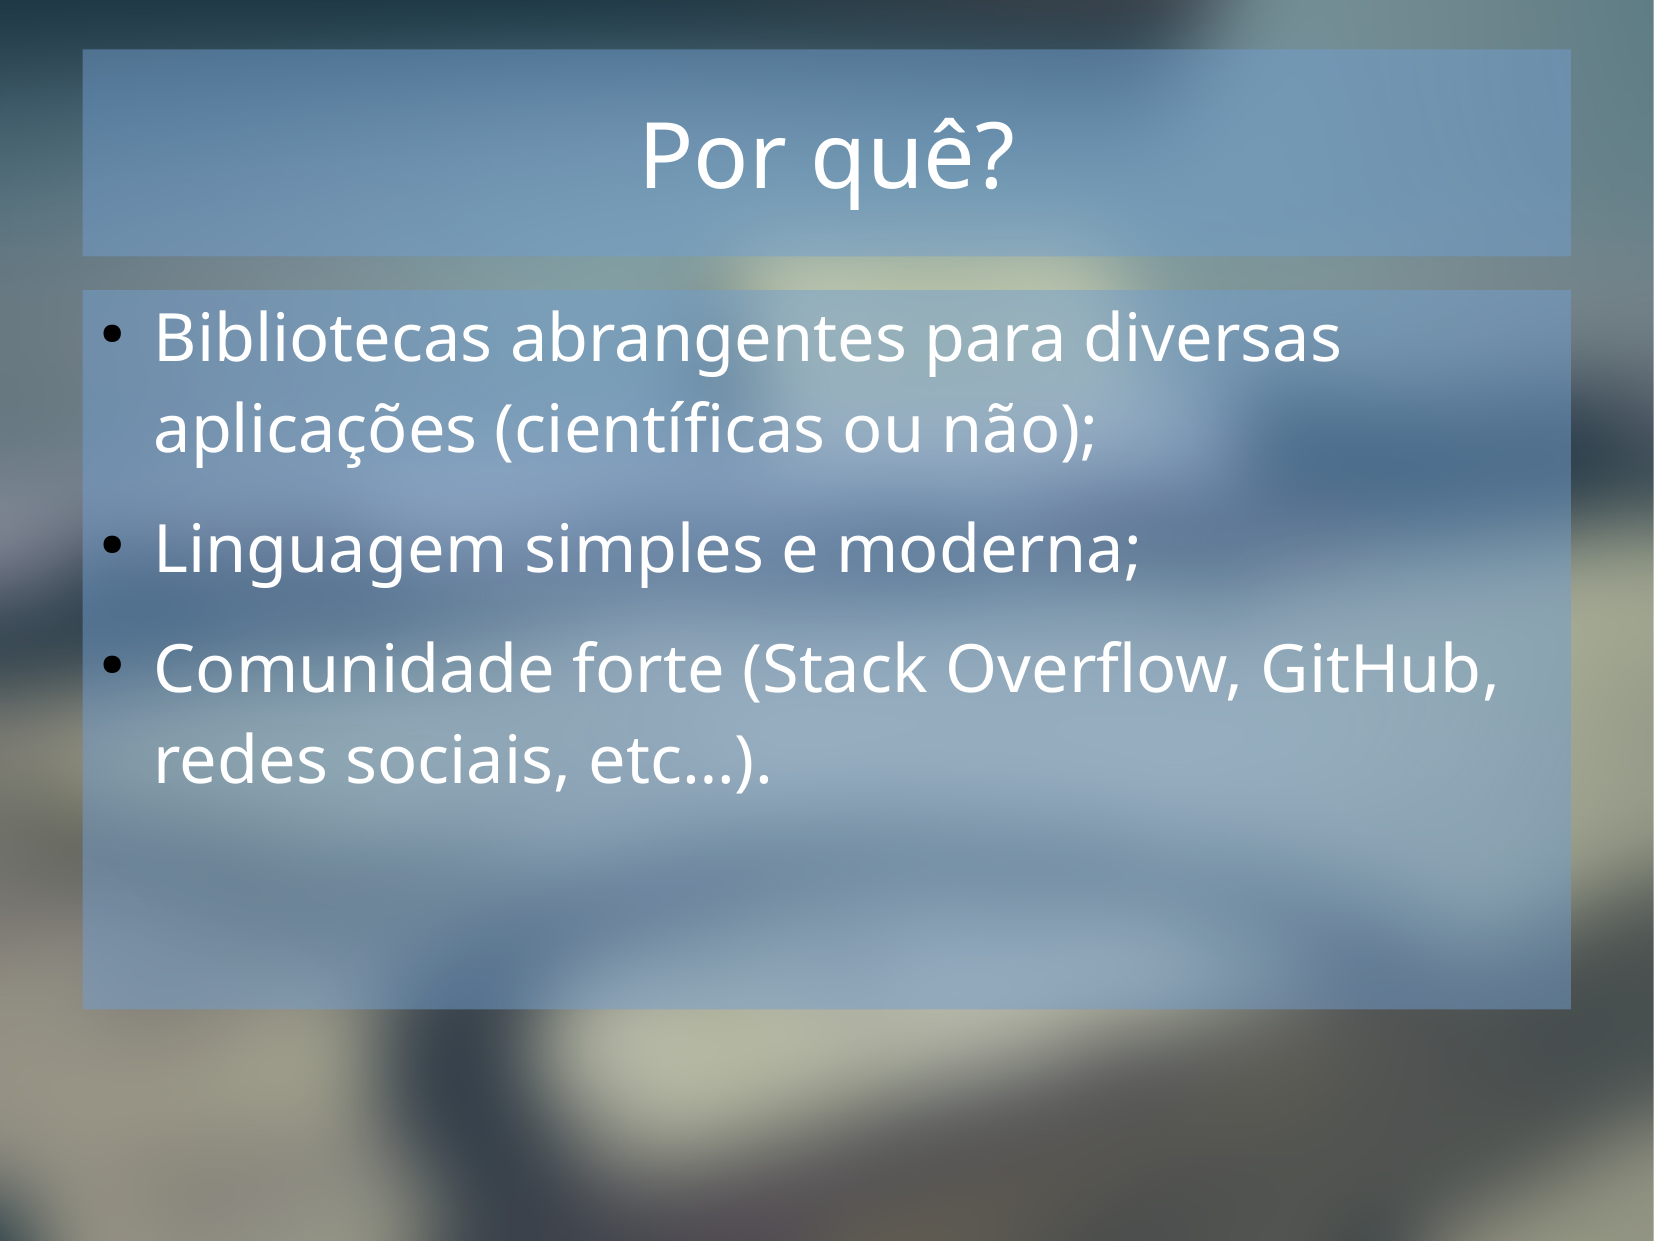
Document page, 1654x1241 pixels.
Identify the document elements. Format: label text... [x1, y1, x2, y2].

title Por quê? [82, 49, 1571, 257]
list Bibliotecas abrangentes para diversas aplicações (científicas ou não); Linguagem simples e moderna; Comunidade forte (Stack Overflow, GitHub, redes sociais, etc…). [82, 290, 1571, 1010]
picture [0, 0, 1654, 1241]
